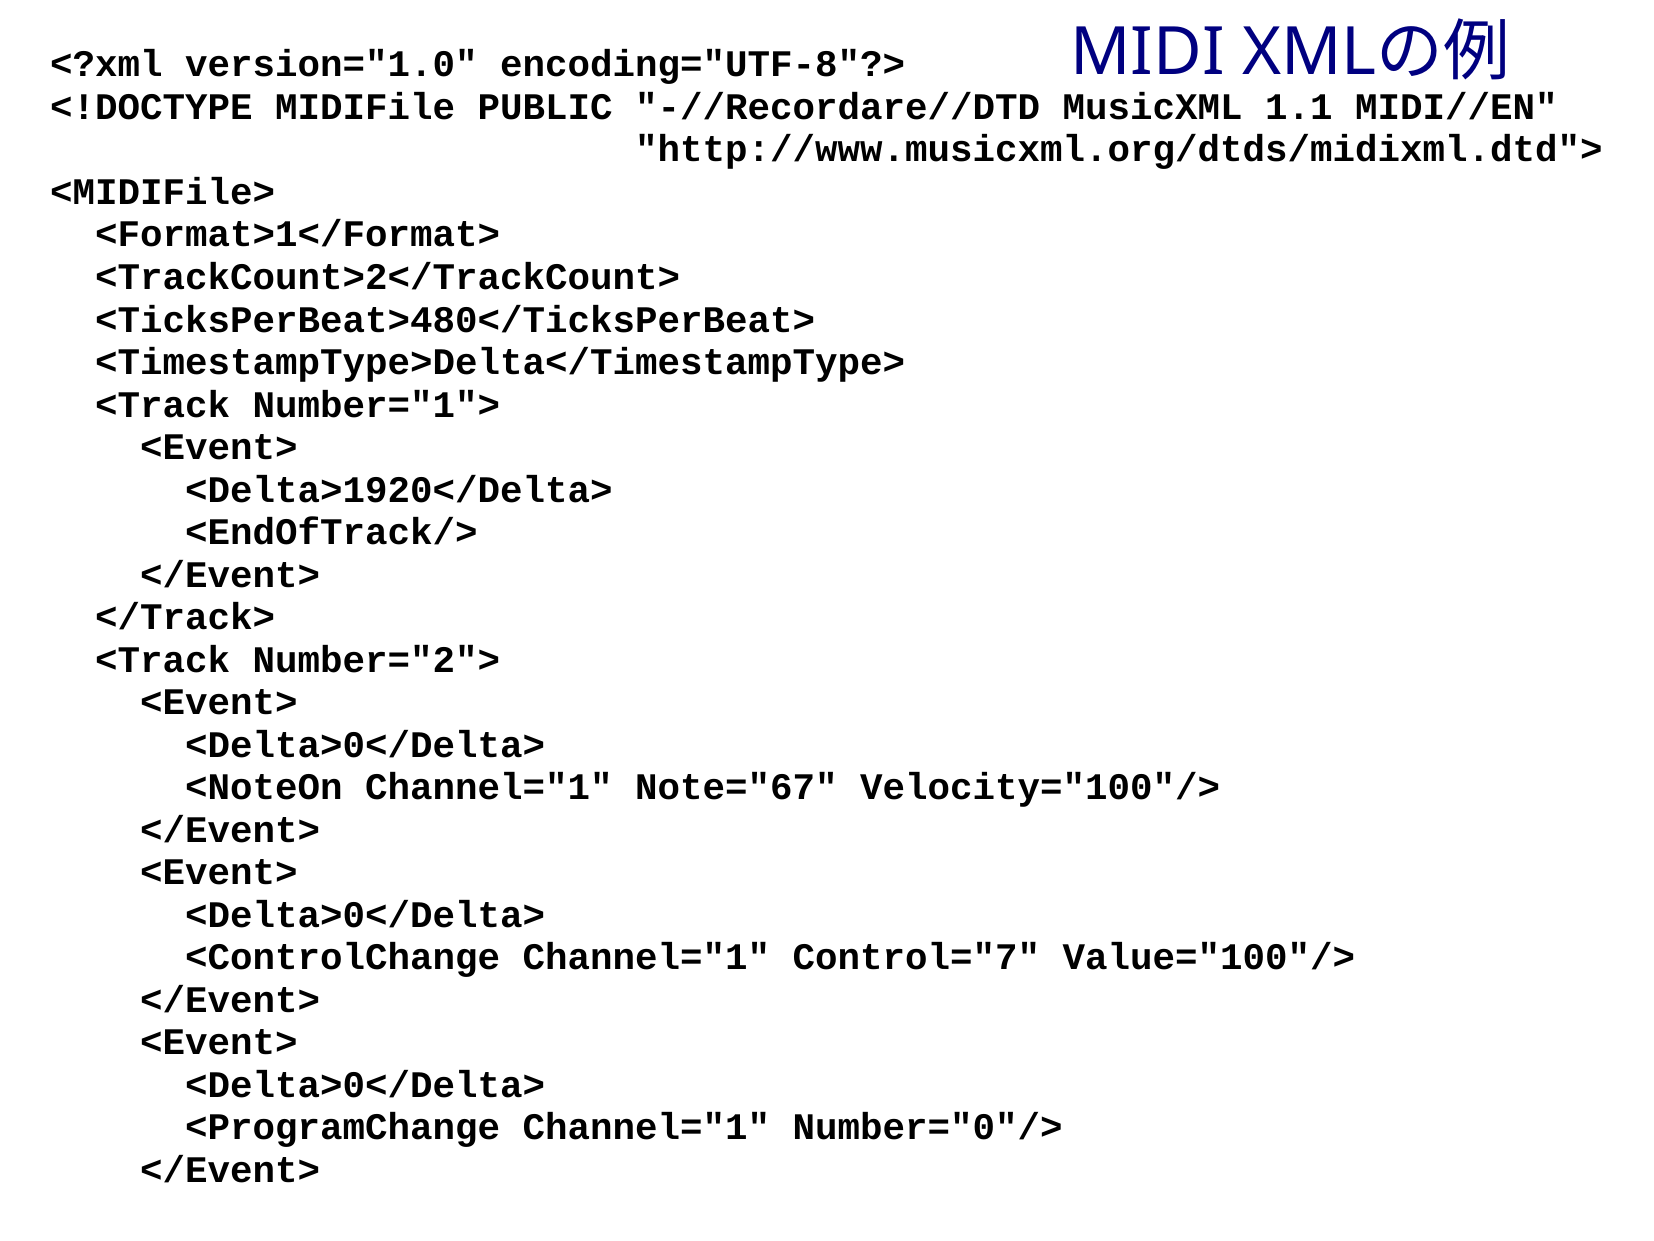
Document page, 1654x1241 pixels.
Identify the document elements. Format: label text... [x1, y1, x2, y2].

title MIDI XMLの例 [1021, 0, 1559, 38]
text_box <?xml version="1.0" encoding="UTF-8"?> <!DOCTYPE MIDIFile PUBLIC "-//Recordare//DTD MusicXML 1.1 MIDI//EN" "http://www.musicxml.org/dtds/midixml.dtd"> <MIDIFile> <Format>1</Format> <TrackCount>2</TrackCount> <TicksPerBeat>480</TicksPerBeat> <TimestampType>Delta</TimestampType> <Track Number="1"> <Event> <Delta>1920</Delta> <EndOfTrack/> </Event> </Track> <Track Number="2"> <Event> <Delta>0</Delta> <NoteOn Channel="1" Note="67" Velocity="100"/> </Event> <Event> <Delta>0</Delta> <ControlChange Channel="1" Control="7" Value="100"/> </Event> <Event> <Delta>0</Delta> <ProgramChange Channel="1" Number="0"/> </Event> [35, 38, 1639, 1211]
